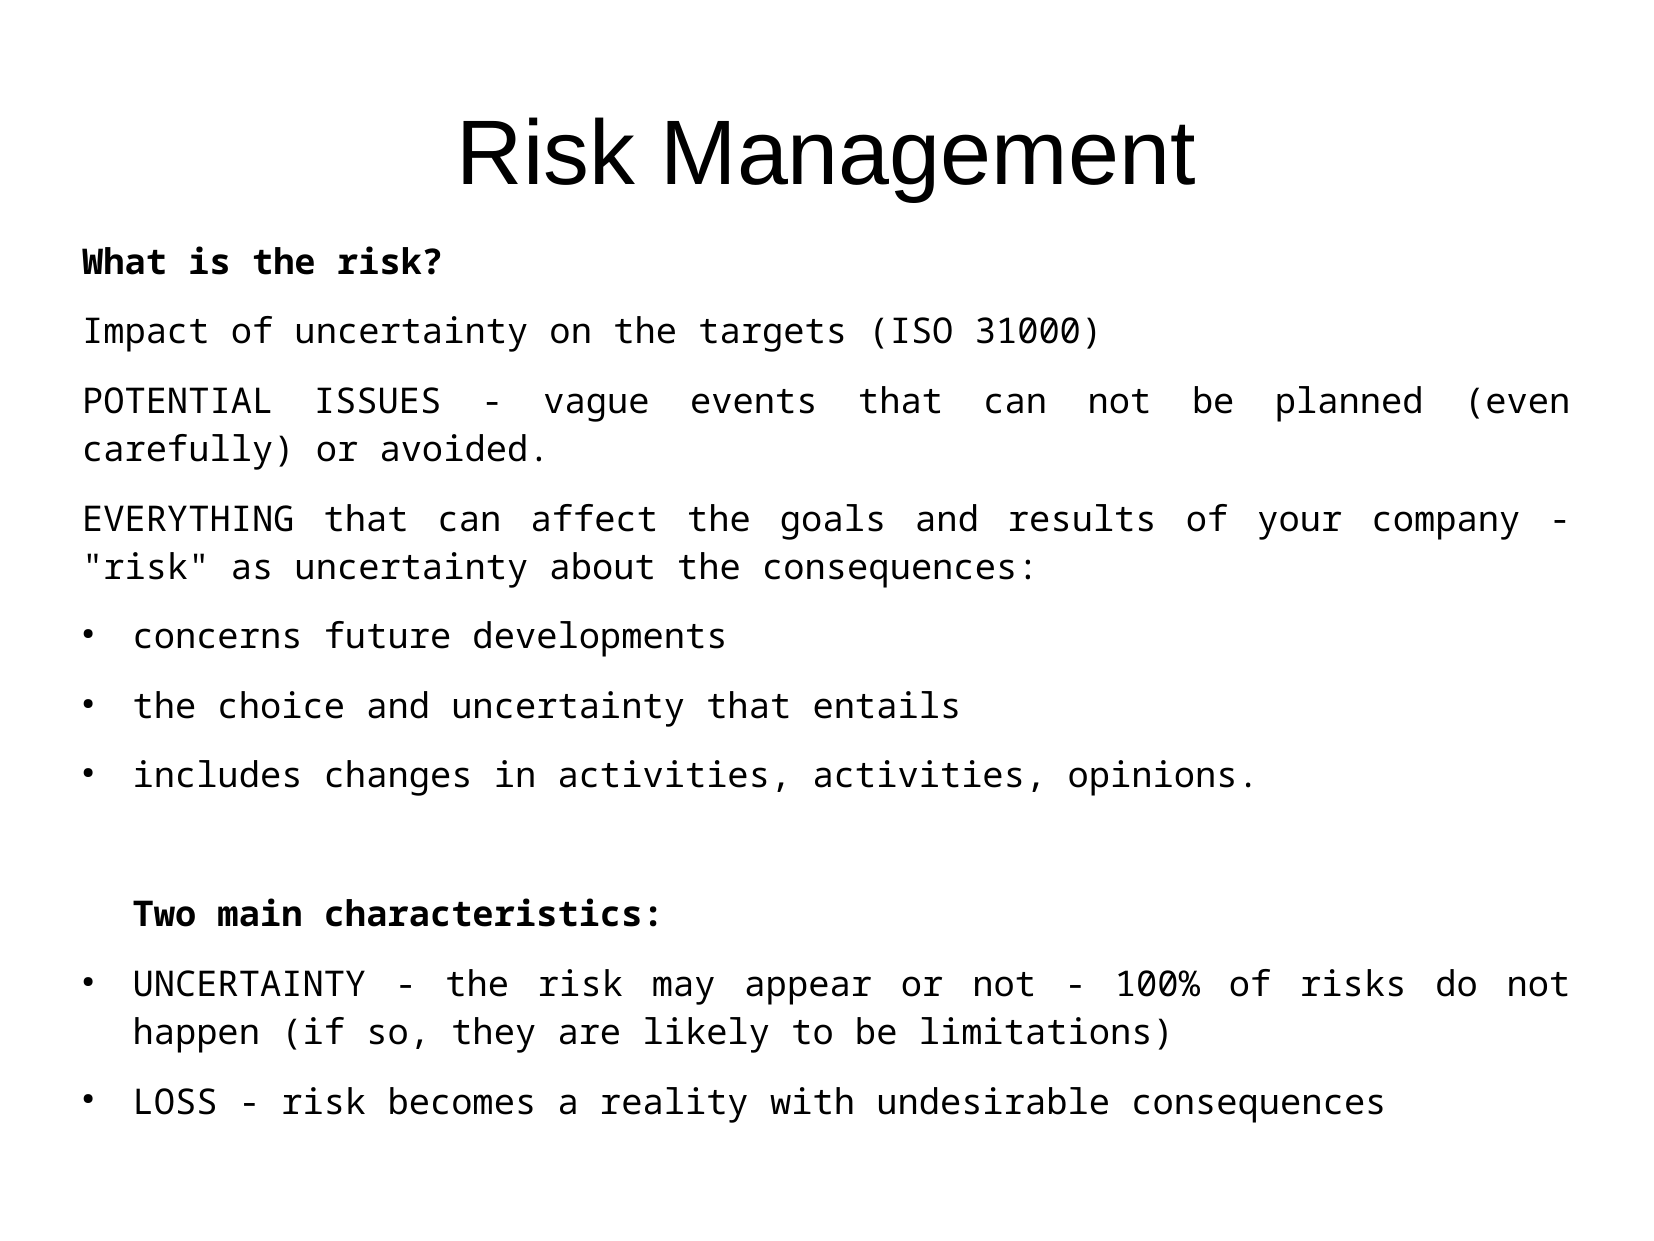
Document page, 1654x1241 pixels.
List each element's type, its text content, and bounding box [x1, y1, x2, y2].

list What is the risk? Impact of uncertainty on the targets (ISO 31000) POTENTIAL ISSUES - vague events that can not be planned (even carefully) or avoided. EVERYTHING that can affect the goals and results of your company - "risk" as uncertainty about the consequences: concerns future developments the choice and uncertainty that entails includes changes in activities, activities, opinions. Two main characteristics: UNCERTAINTY - the risk may appear or not - 100% of risks do not happen (if so, they are likely to be limitations) LOSS - risk becomes a reality with undesirable consequences [82, 236, 1571, 1134]
title Risk Management [82, 49, 1571, 236]
